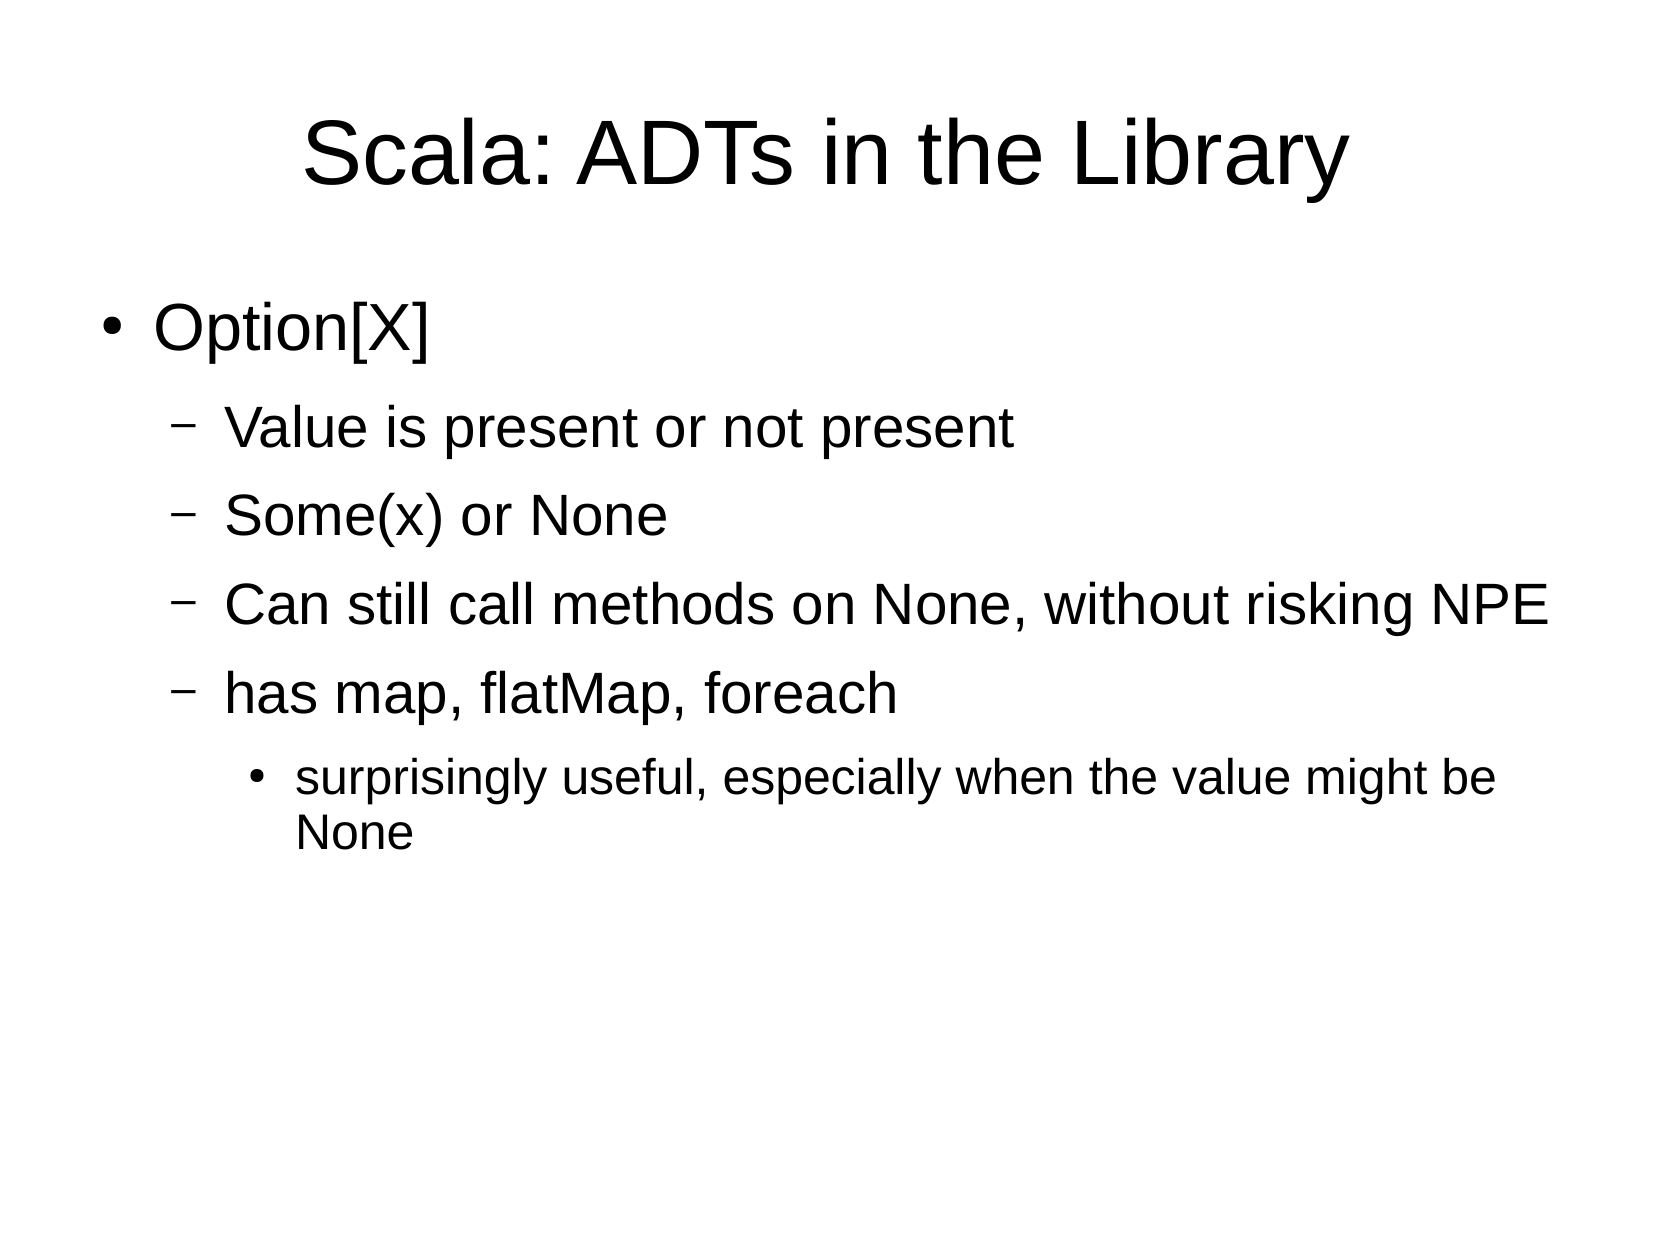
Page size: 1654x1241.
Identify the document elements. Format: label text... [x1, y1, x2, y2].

list Option[X] Value is present or not present Some(x) or None Can still call methods on None, without risking NPE has map, flatMap, foreach surprisingly useful, especially when the value might be None [82, 290, 1571, 1010]
title Scala: ADTs in the Library [82, 49, 1571, 257]
